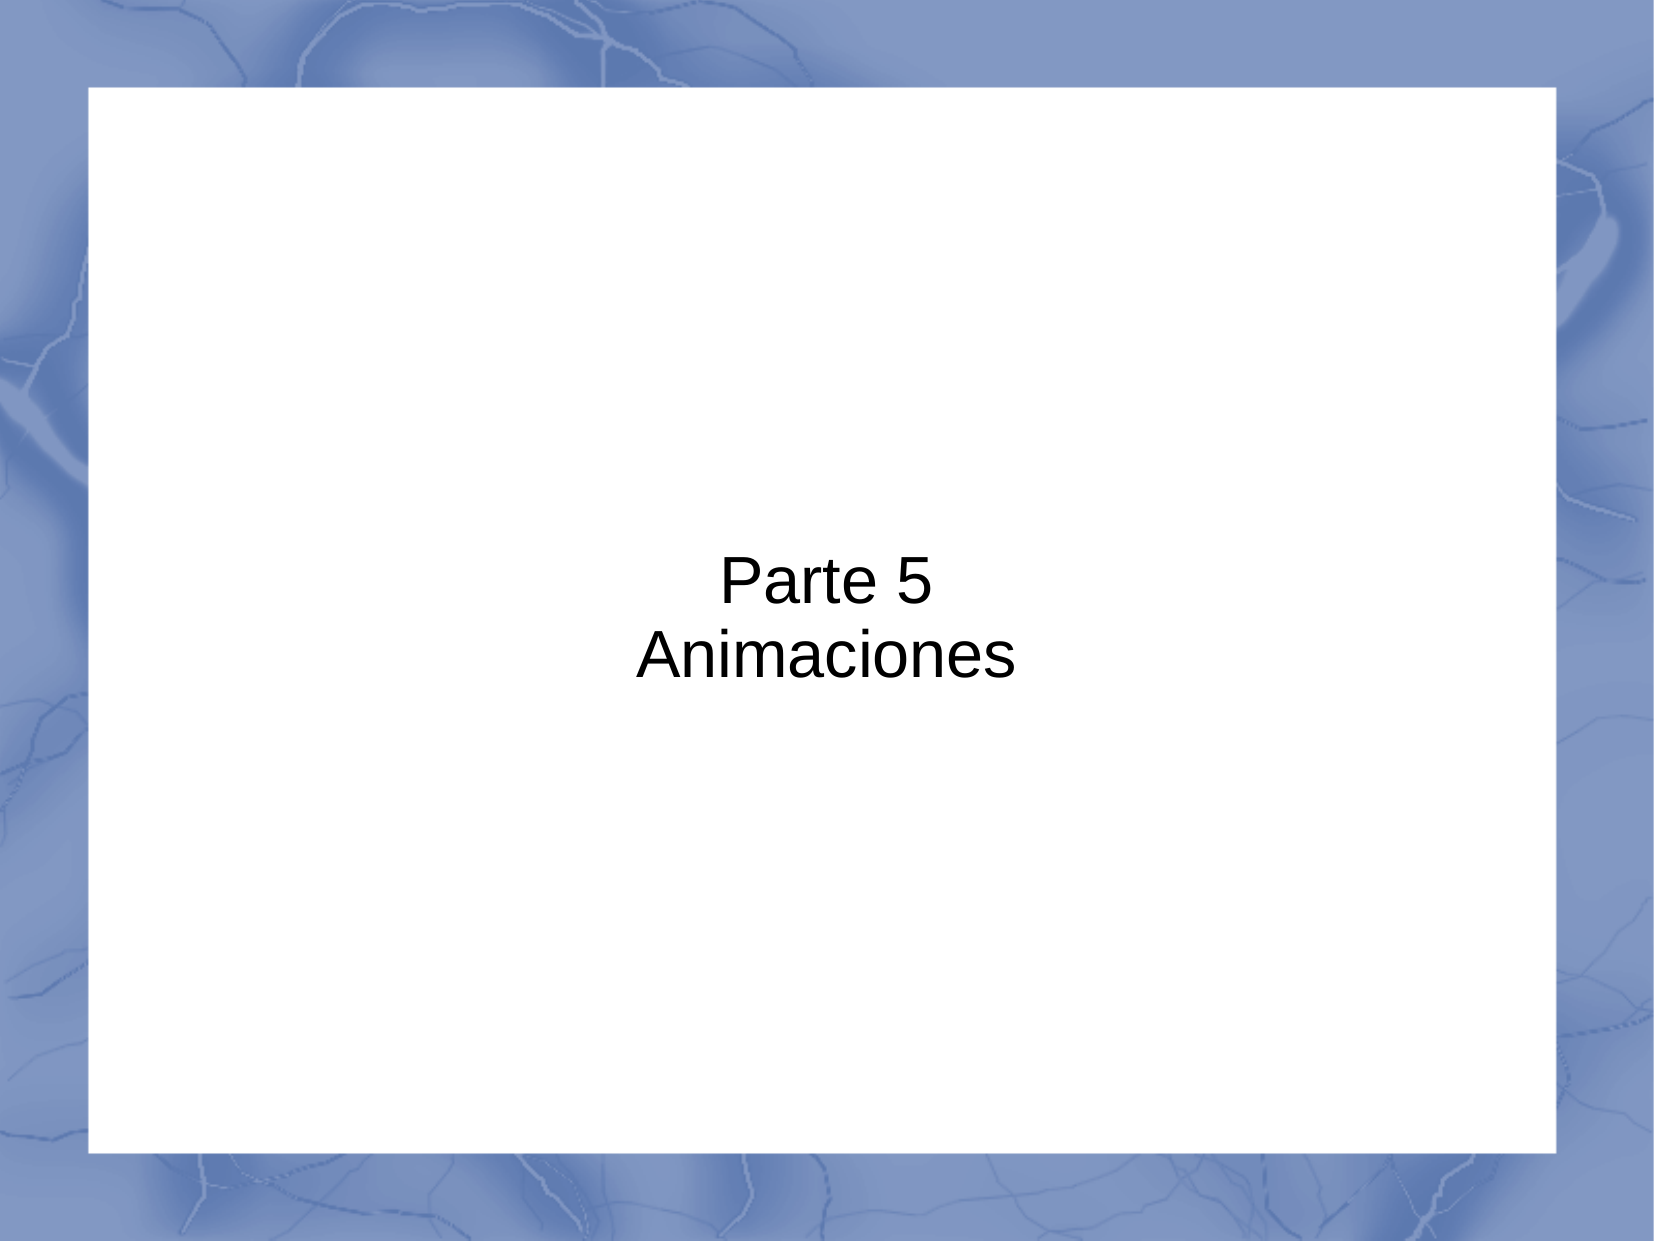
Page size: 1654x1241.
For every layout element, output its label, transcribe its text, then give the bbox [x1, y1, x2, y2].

picture [0, 0, 1654, 1241]
subtitle Parte 5 Animaciones [118, 90, 1536, 1145]
